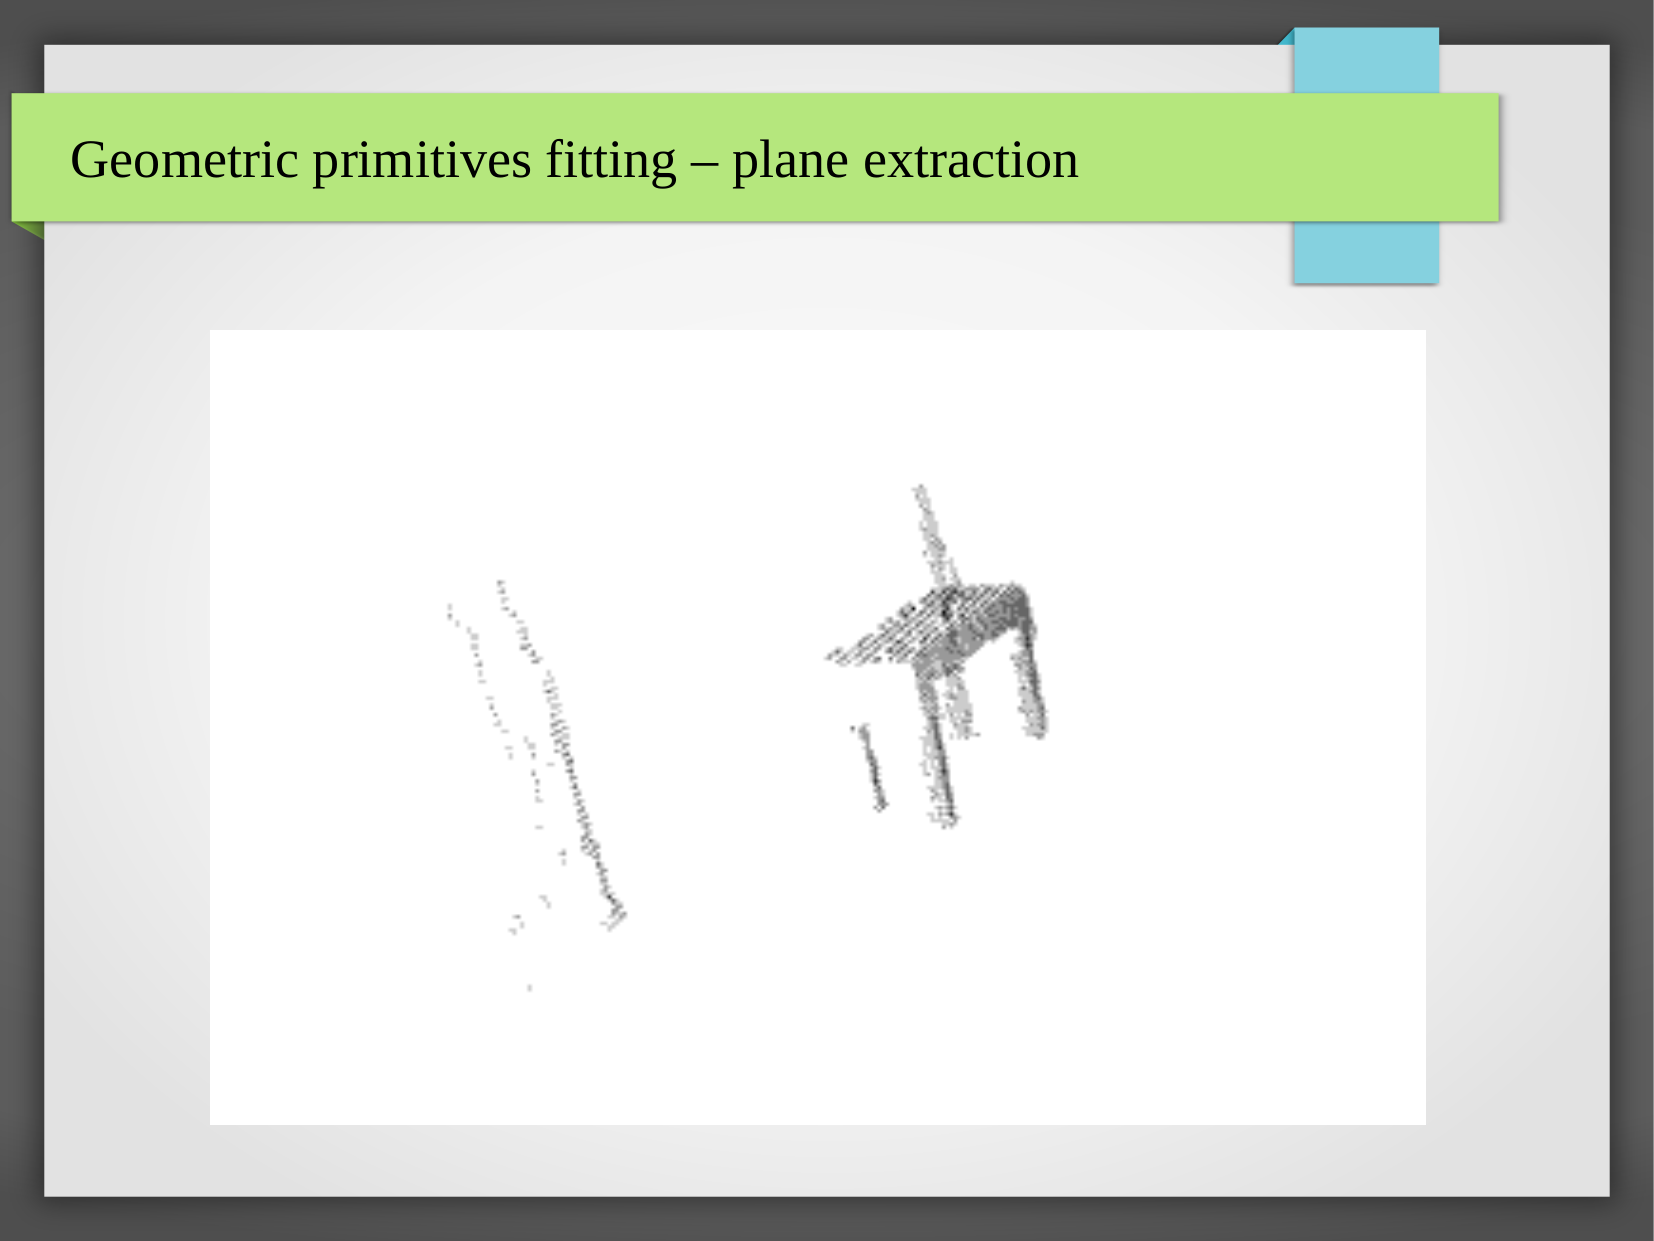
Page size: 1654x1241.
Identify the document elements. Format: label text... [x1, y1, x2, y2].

picture [0, 0, 1654, 1241]
title Geometric primitives fitting – plane extraction [70, 106, 1229, 213]
